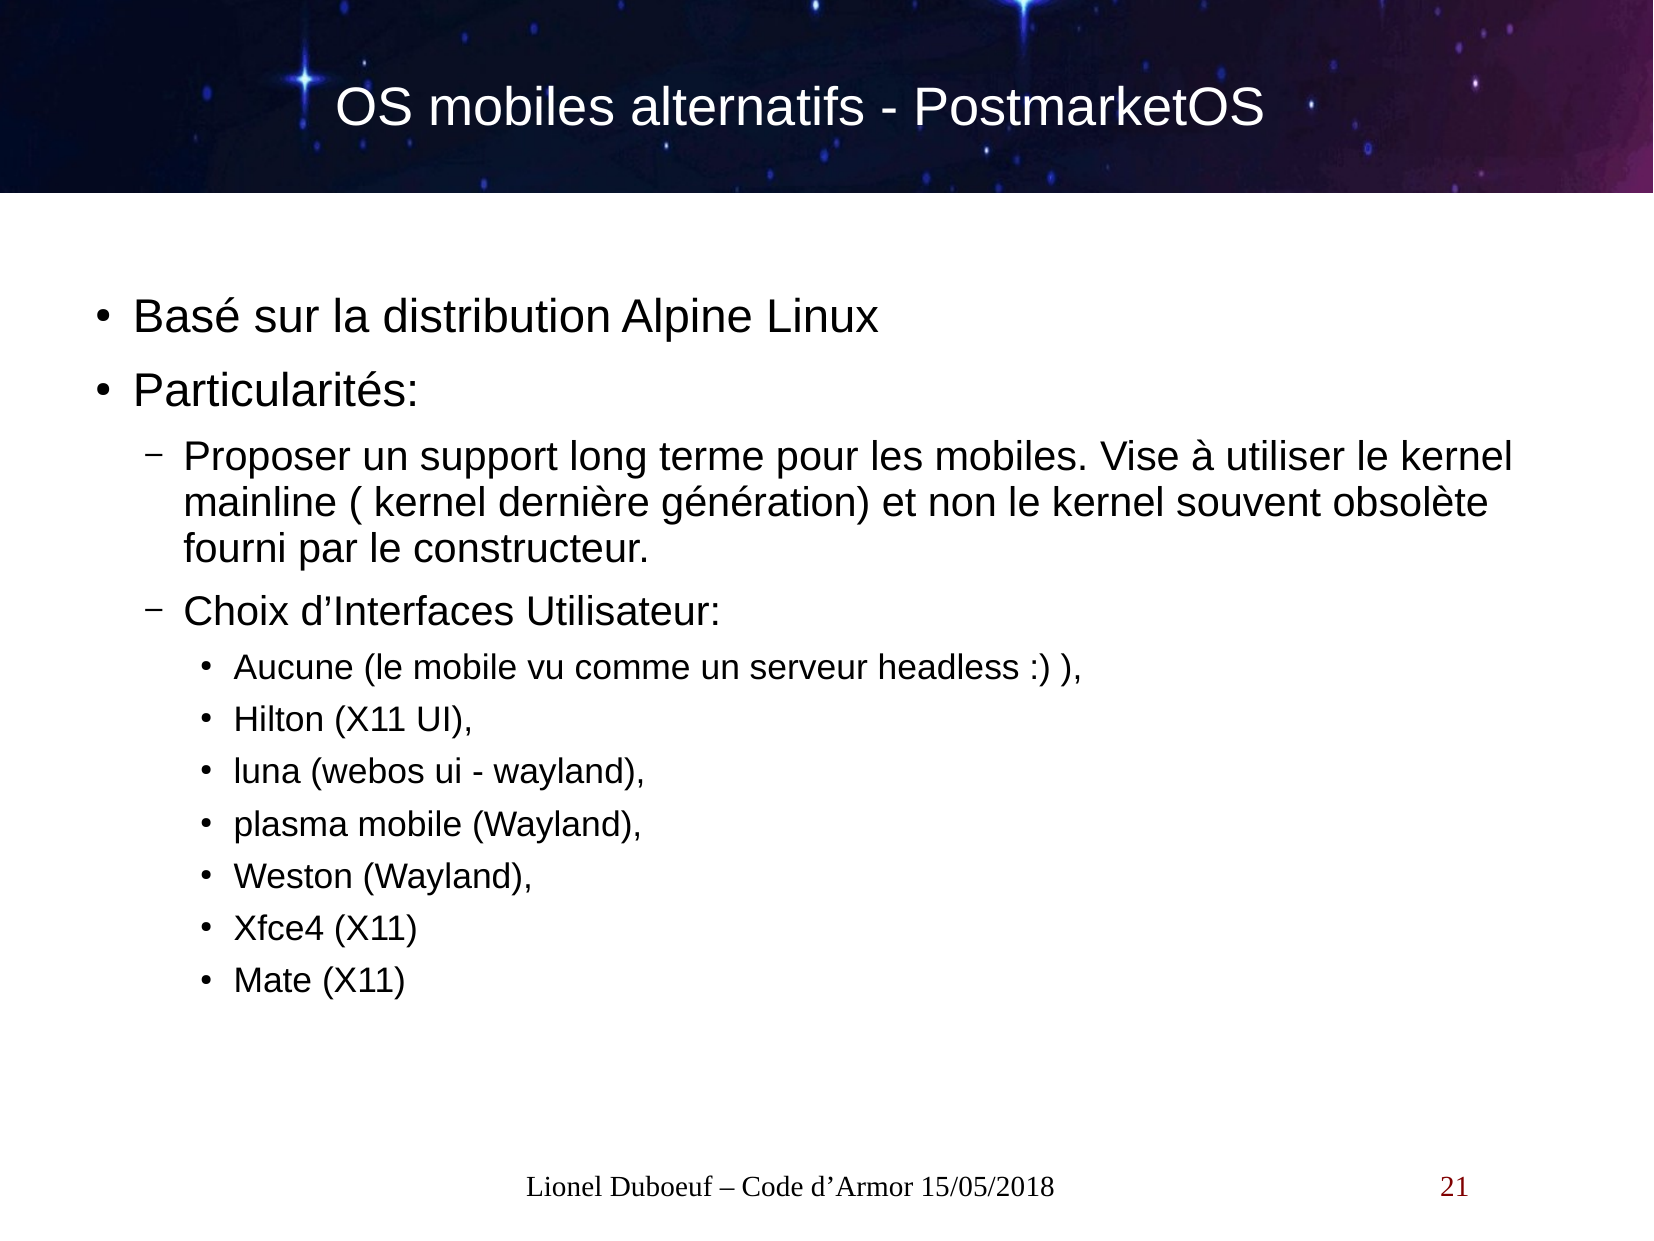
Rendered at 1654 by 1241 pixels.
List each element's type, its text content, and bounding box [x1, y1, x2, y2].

title OS mobiles alternatifs - PostmarketOS [57, 2, 1546, 211]
picture [0, 0, 1653, 193]
list Basé sur la distribution Alpine Linux Particularités: Proposer un support long terme pour les mobiles. Vise à utiliser le kernel mainline ( kernel dernière génération) et non le kernel souvent obsolète fourni par le constructeur. Choix d’Interfaces Utilisateur: Aucune (le mobile vu comme un serveur headless :) ), Hilton (X11 UI), luna (webos ui - wayland), plasma mobile (Wayland), Weston (Wayland), Xfce4 (X11) Mate (X11) [82, 290, 1571, 1010]
